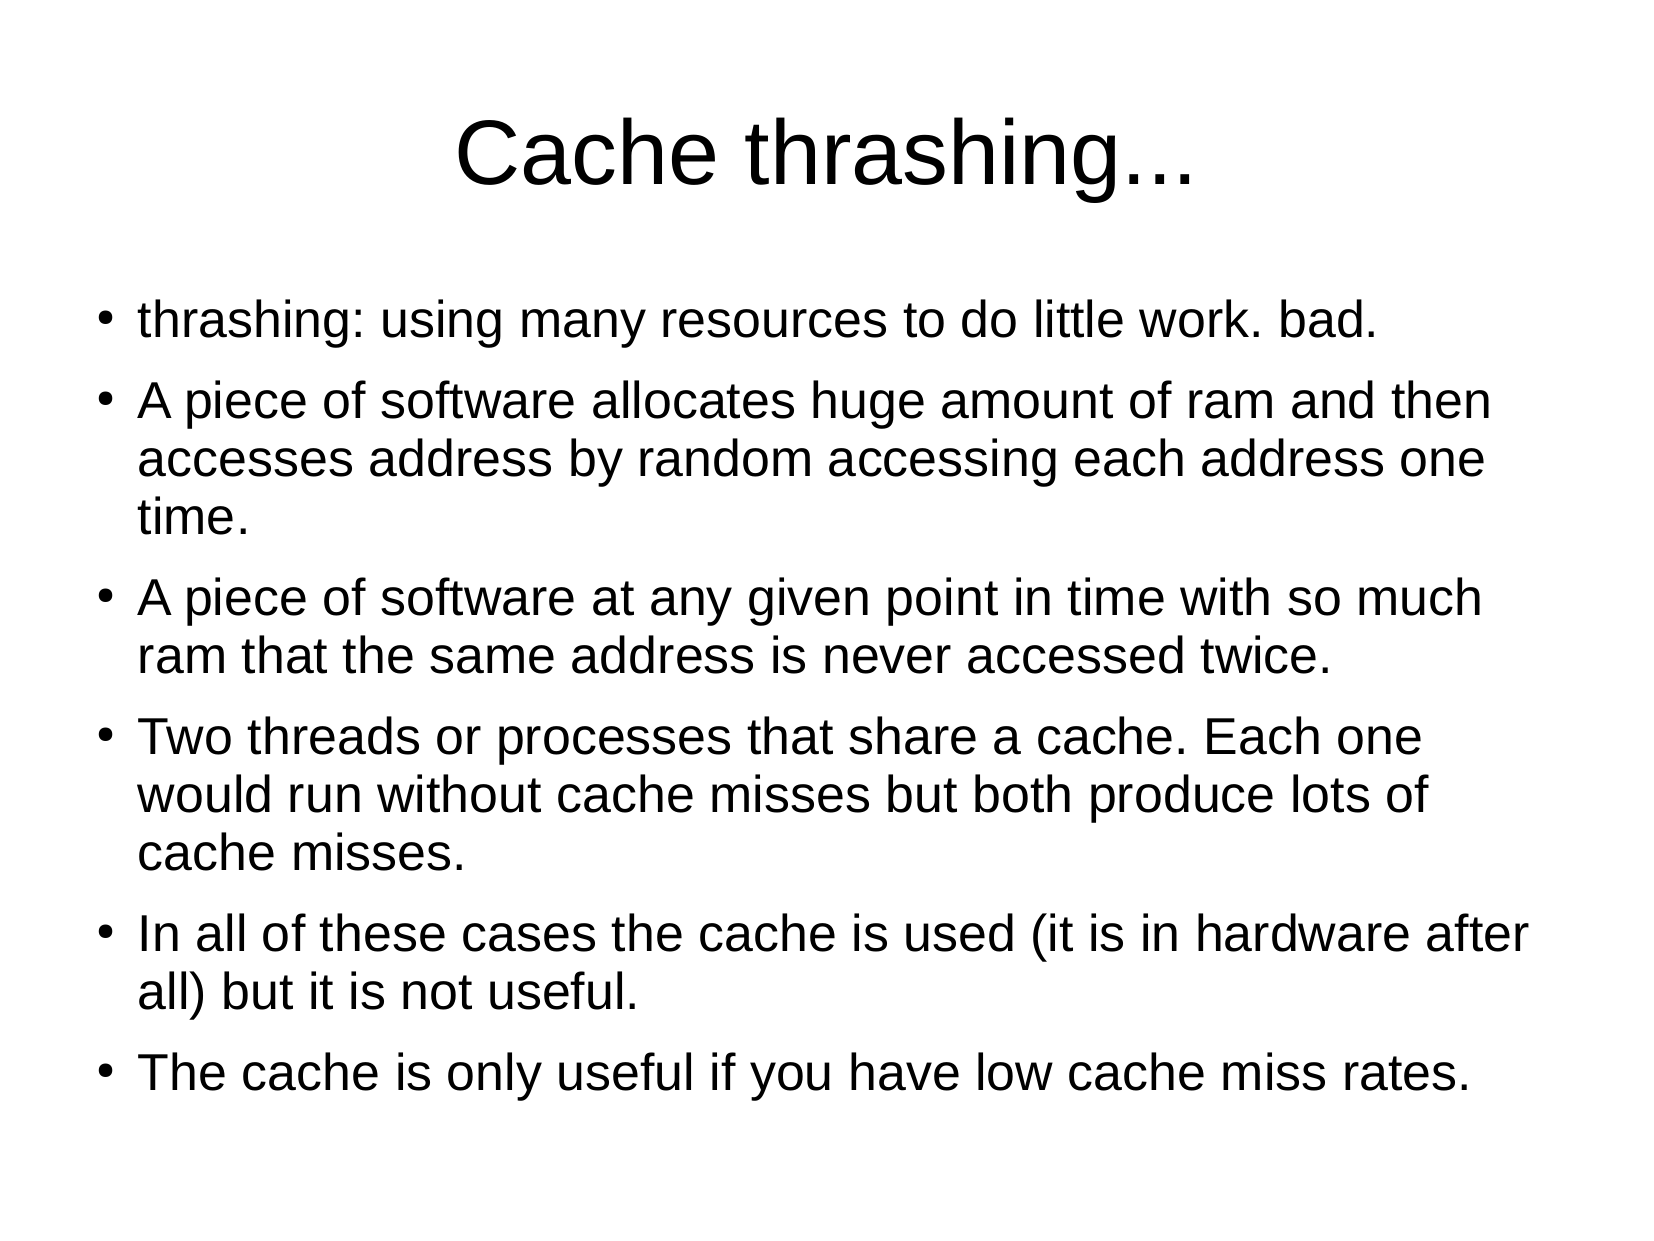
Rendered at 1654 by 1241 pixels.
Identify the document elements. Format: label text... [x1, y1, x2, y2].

list thrashing: using many resources to do little work. bad. A piece of software allocates huge amount of ram and then accesses address by random accessing each address one time. A piece of software at any given point in time with so much ram that the same address is never accessed twice. Two threads or processes that share a cache. Each one would run without cache misses but both produce lots of cache misses. In all of these cases the cache is used (it is in hardware after all) but it is not useful. The cache is only useful if you have low cache miss rates. [82, 290, 1571, 1109]
title Cache thrashing... [82, 49, 1571, 257]
